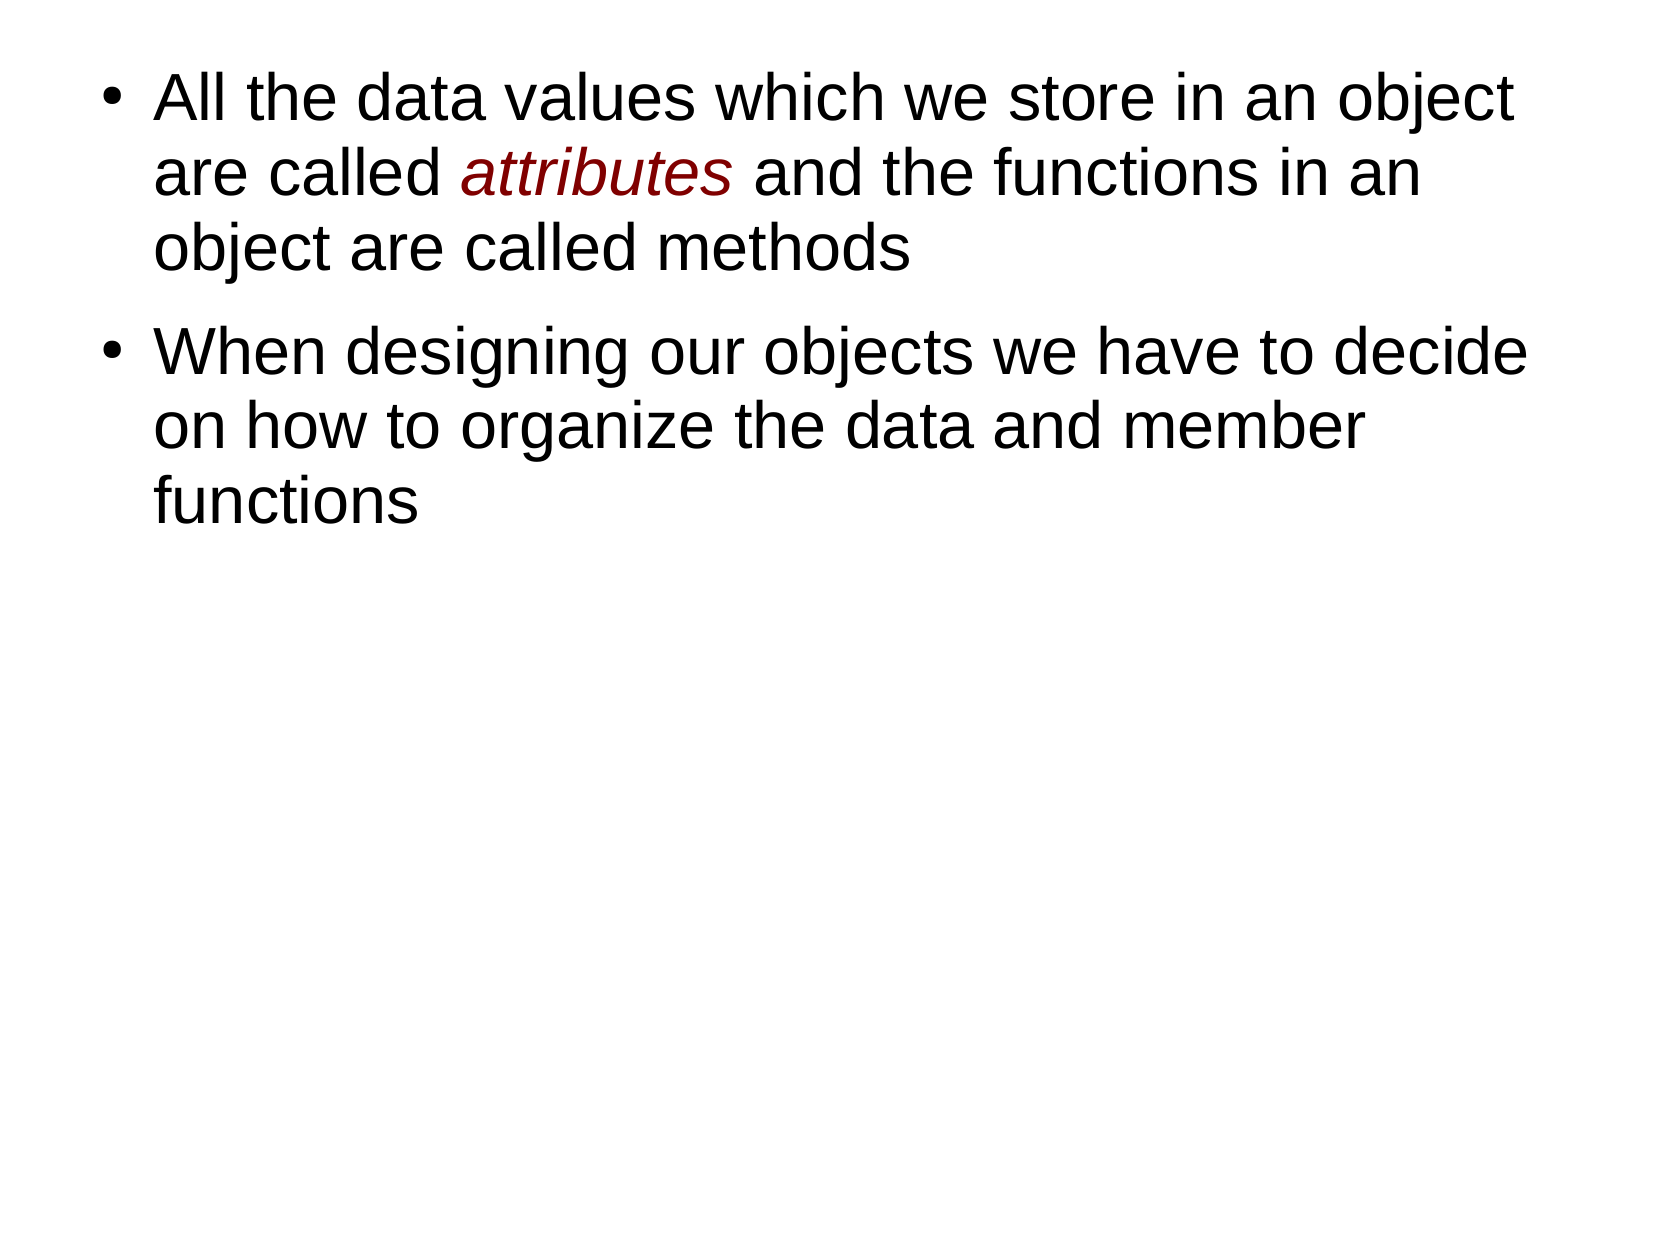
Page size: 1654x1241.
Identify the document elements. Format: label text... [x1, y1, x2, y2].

list All the data values which we store in an object are called attributes and the functions in an object are called methods When designing our objects we have to decide on how to organize the data and member functions [82, 60, 1571, 1171]
